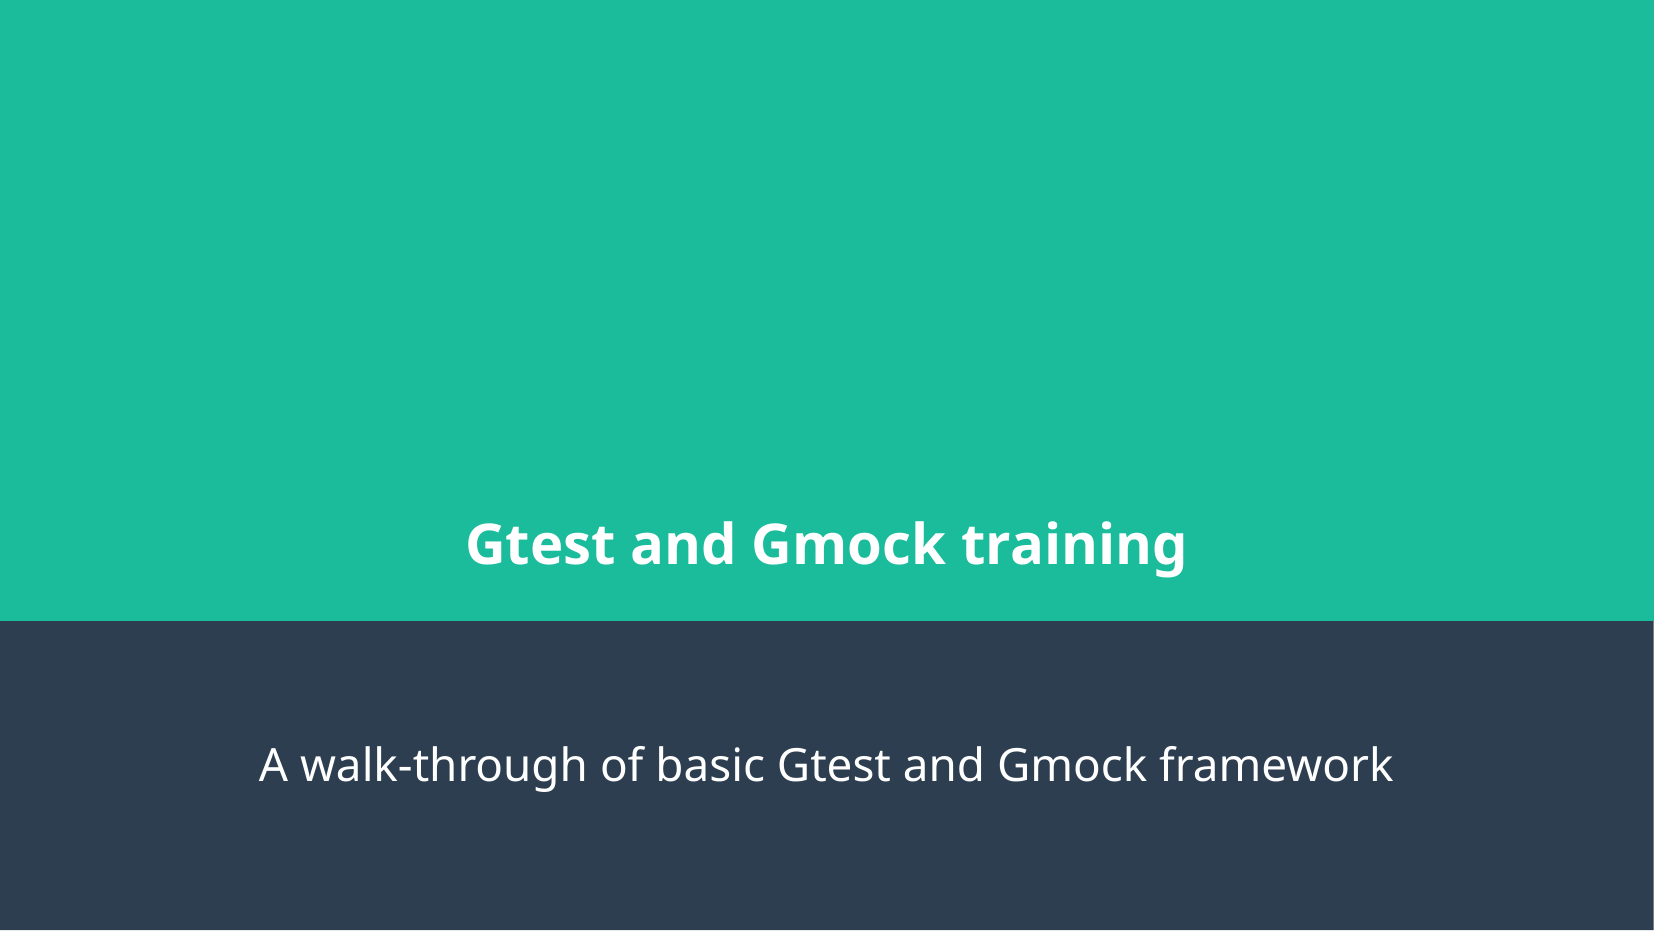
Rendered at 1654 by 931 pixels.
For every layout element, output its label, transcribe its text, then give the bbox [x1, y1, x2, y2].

subtitle A walk-through of basic Gtest and Gmock framework [59, 642, 1595, 886]
title Gtest and Gmock training [59, 465, 1595, 583]
